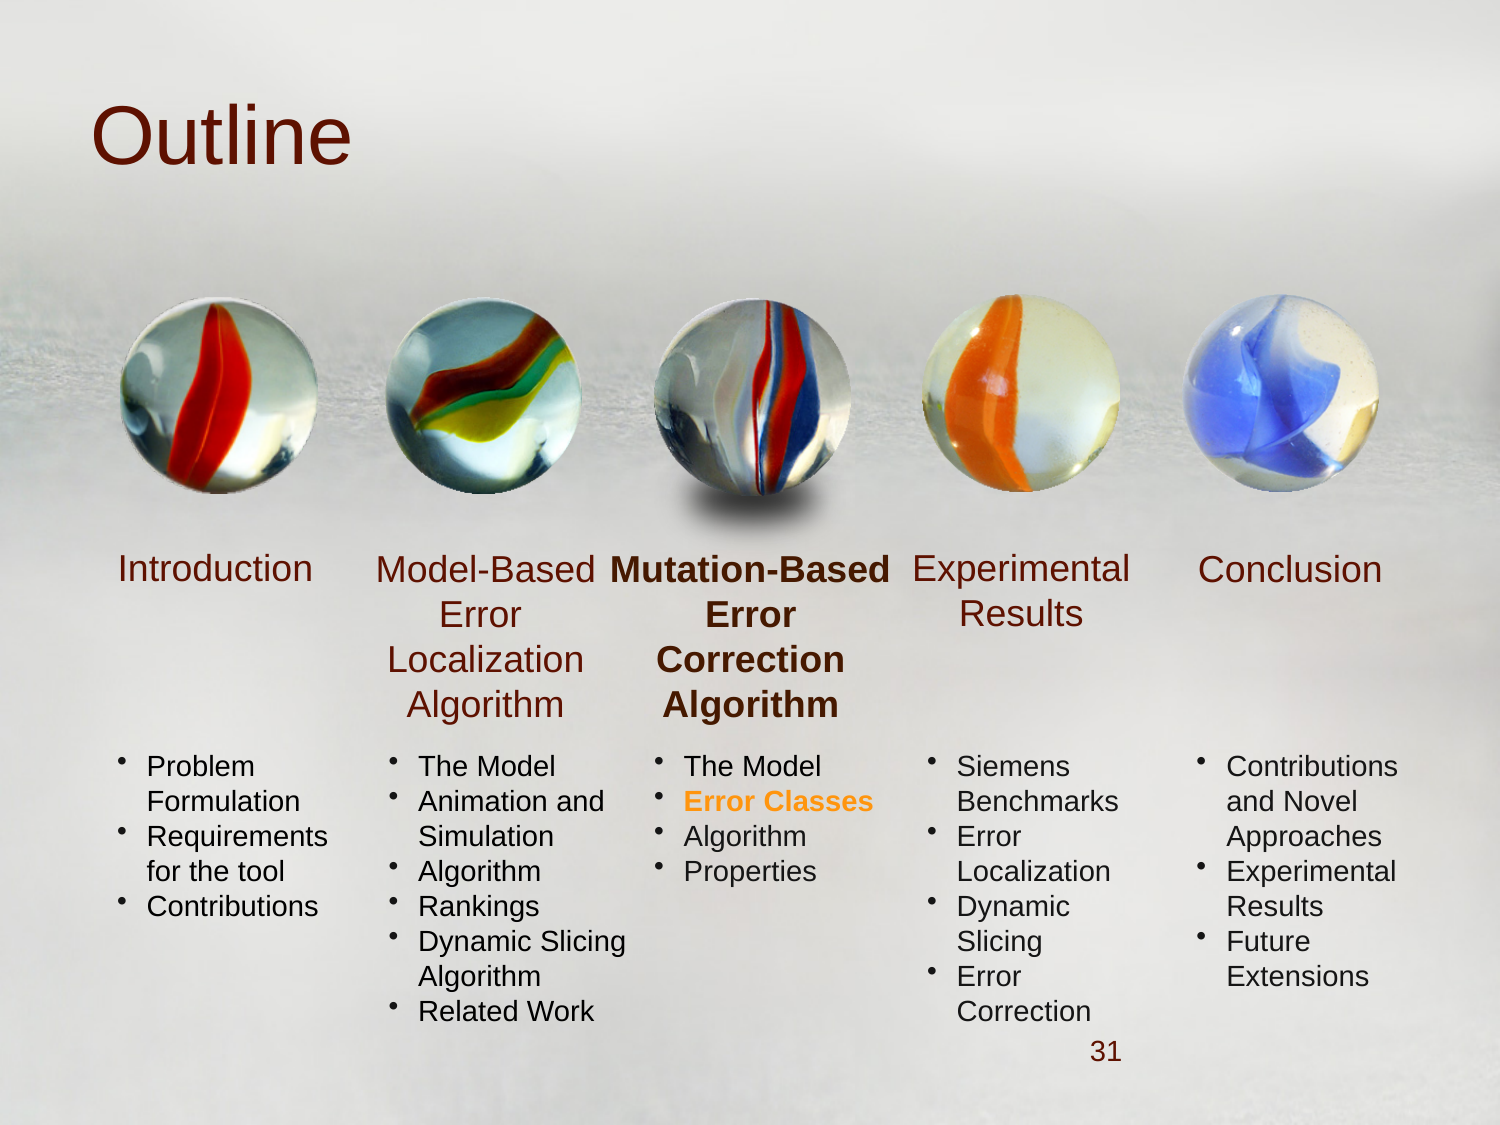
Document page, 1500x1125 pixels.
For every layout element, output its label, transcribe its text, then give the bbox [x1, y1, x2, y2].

text_box Experimental Results [897, 536, 1145, 642]
text_box Introduction [102, 536, 328, 597]
text_box Problem Formulation Requirements for the tool Contributions [102, 740, 360, 1125]
title Outline [75, 37, 1425, 225]
picture [0, 0, 1500, 1125]
text_box Model-Based Error Localization Algorithm [360, 537, 595, 732]
text_box Conclusion [1183, 537, 1398, 597]
text_box Contributions and Novel Approaches Experimental Results Future Extensions [1181, 740, 1440, 1125]
text_box Siemens Benchmarks Error Localization Dynamic Slicing Error Correction [912, 740, 1138, 1125]
text_box The Model Animation and Simulation Algorithm Rankings Dynamic Slicing Algorithm Related Work [373, 740, 639, 1125]
text_box Mutation-Based Error Correction Algorithm [595, 537, 907, 732]
text_box The Model Error Classes Algorithm Properties [639, 740, 912, 1125]
